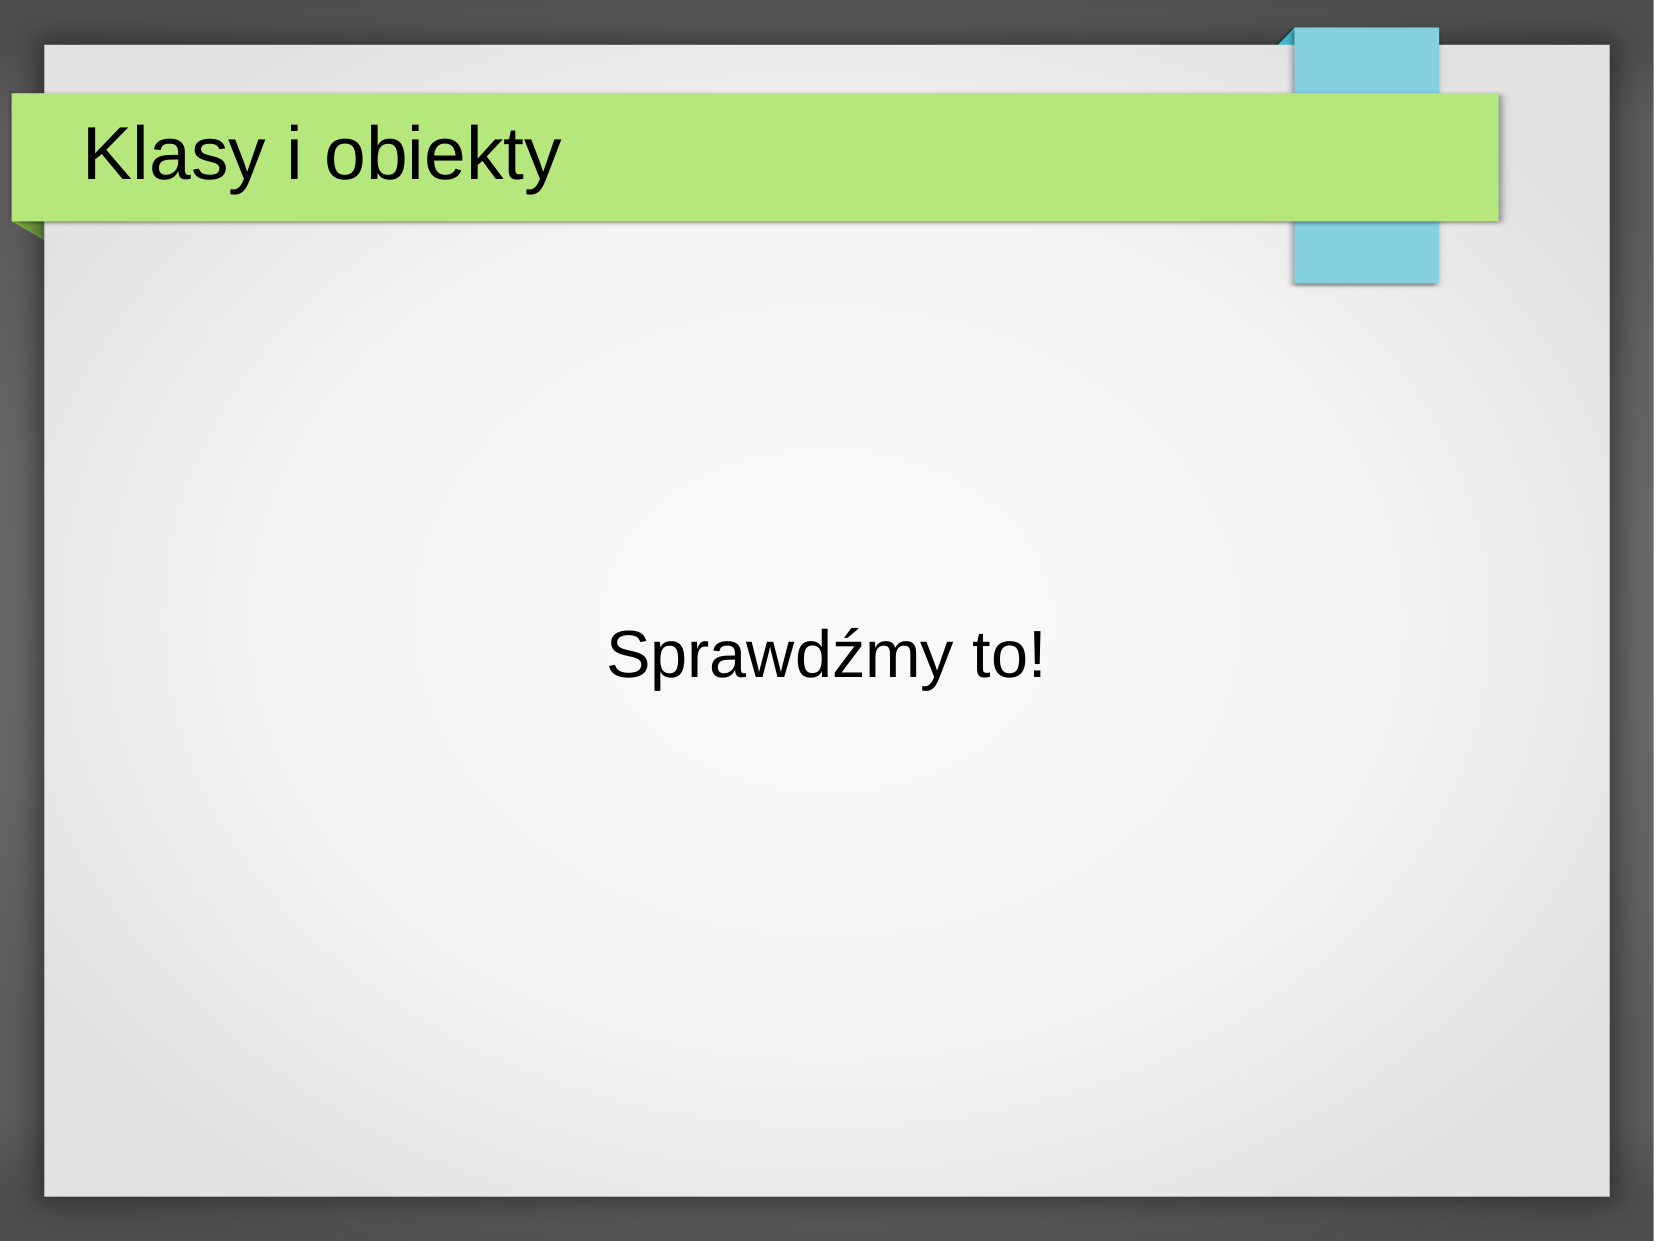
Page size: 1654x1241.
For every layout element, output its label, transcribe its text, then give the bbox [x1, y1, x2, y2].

subtitle Sprawdźmy to! [82, 295, 1571, 1015]
title Klasy i obiekty [82, 94, 1264, 213]
picture [0, 0, 1654, 1241]
